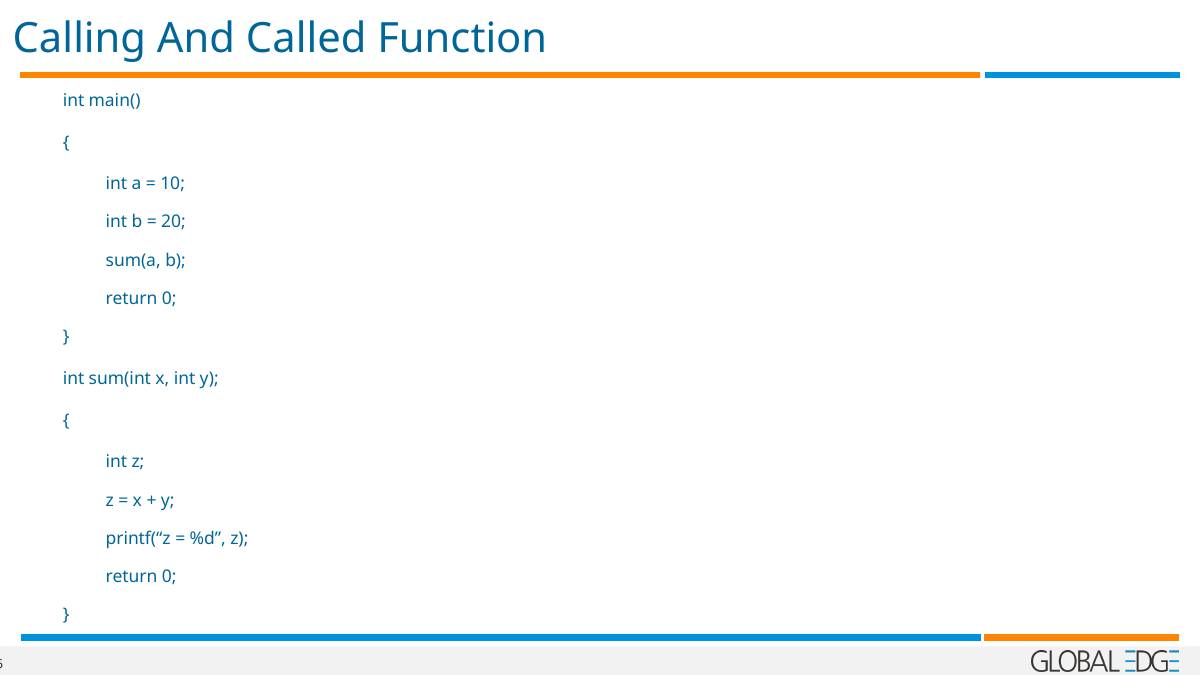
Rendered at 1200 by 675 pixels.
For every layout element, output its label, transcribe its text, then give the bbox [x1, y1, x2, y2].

list int main() { int a = 10; int b = 20; sum(a, b); return 0; } int sum(int x, int y); { int z; z = x + y; printf(“z = %d”, z); return 0; } [20, 87, 1179, 628]
picture [1031, 650, 1179, 672]
title Calling And Called Function [12, 11, 1088, 61]
